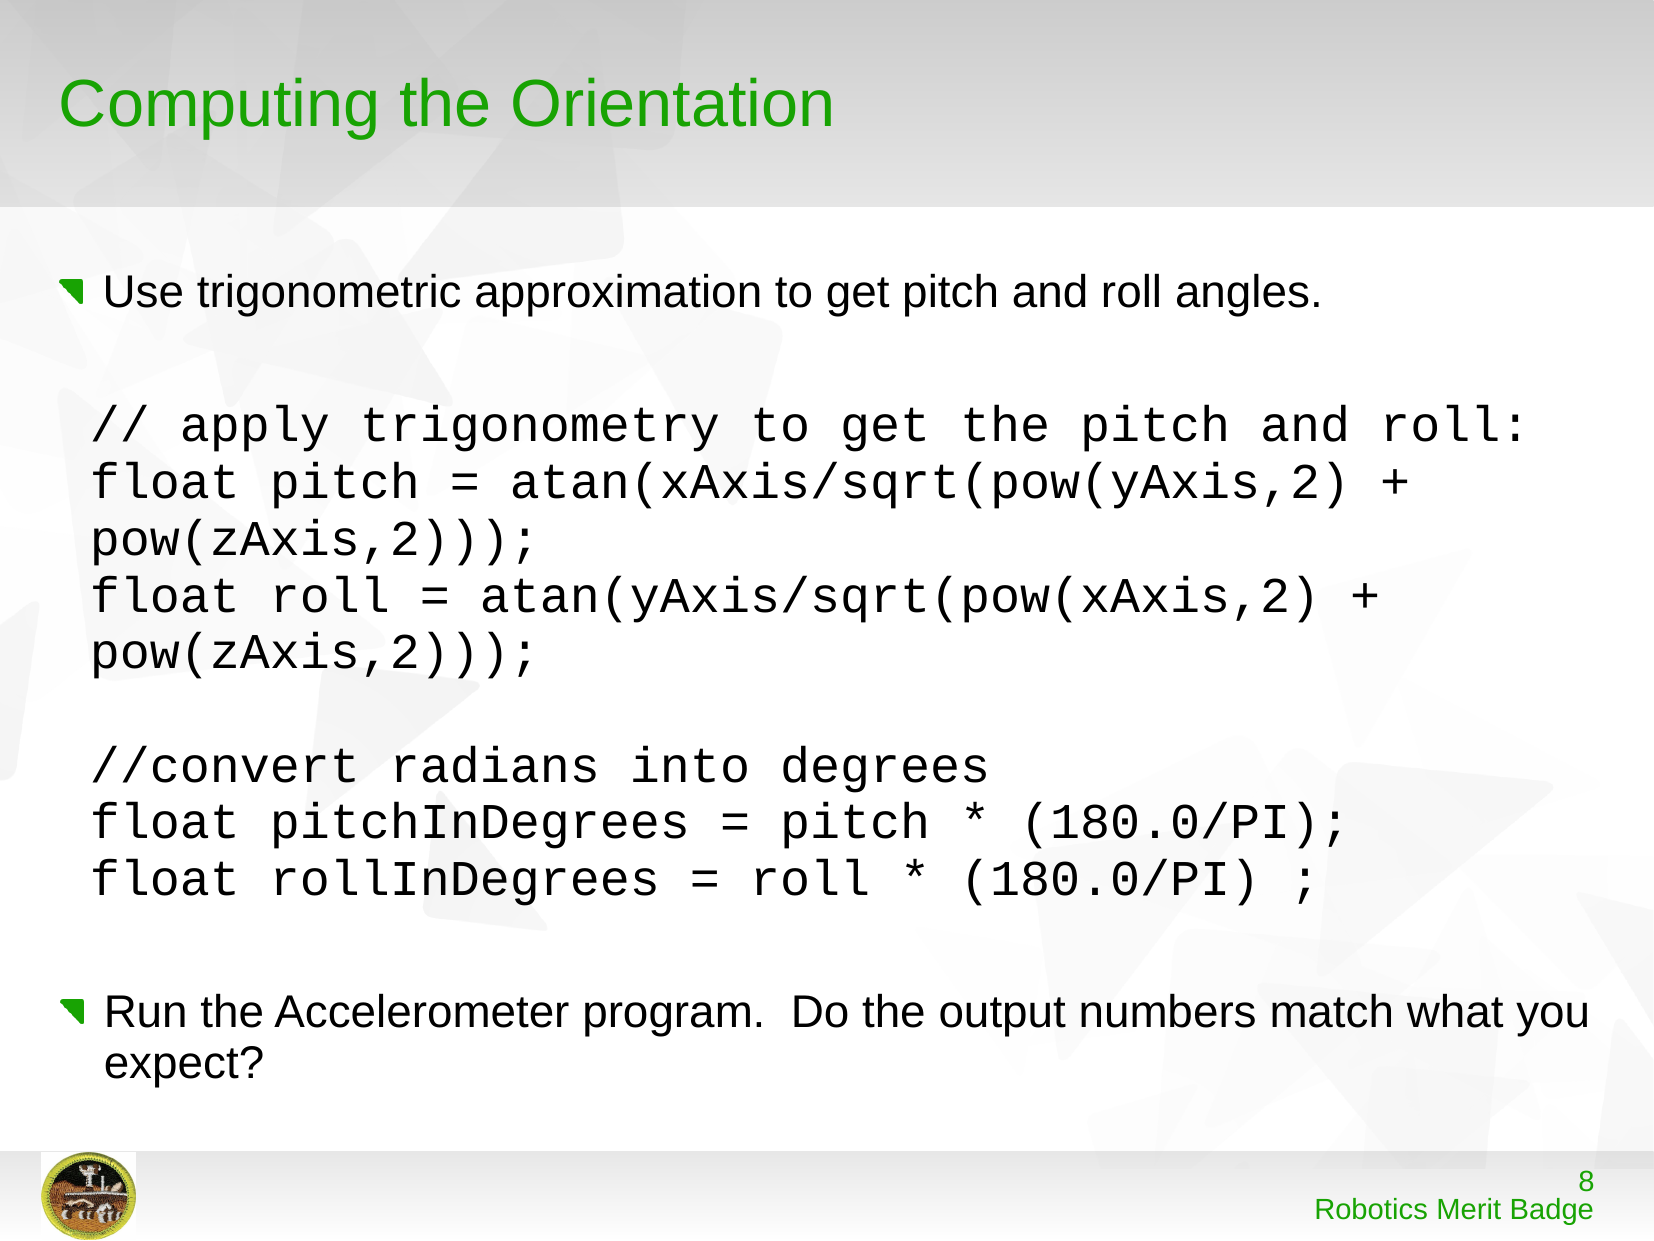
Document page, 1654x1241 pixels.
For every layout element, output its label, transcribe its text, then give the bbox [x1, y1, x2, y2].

picture [915, 548, 1654, 1169]
list Use trigonometric approximation to get pitch and roll angles. [59, 265, 1595, 346]
text_box // apply trigonometry to get the pitch and roll: float pitch = atan(xAxis/sqrt(pow(yAxis,2) + pow(zAxis,2))); float roll = atan(yAxis/sqrt(pow(xAxis,2) + pow(zAxis,2))); //convert radians into degrees float pitchInDegrees = pitch * (180.0/PI); float rollInDegrees = roll * (180.0/PI) ; [75, 392, 1595, 985]
picture [41, 1152, 136, 1240]
title Computing the Orientation [59, 29, 1595, 178]
picture [0, 0, 783, 931]
list Run the Accelerometer program. Do the output numbers match what you expect? [60, 985, 1596, 1089]
